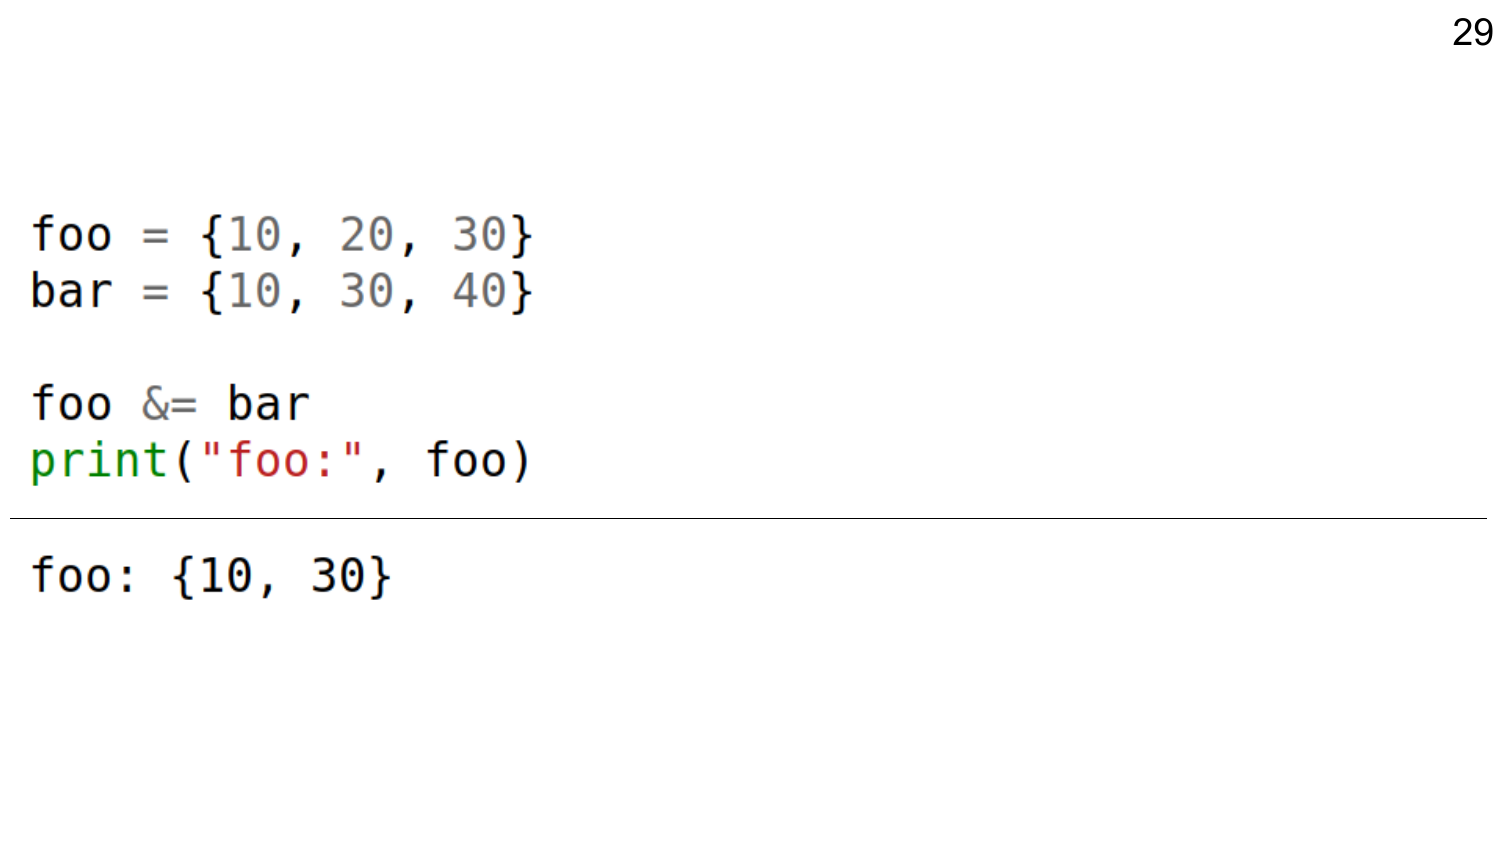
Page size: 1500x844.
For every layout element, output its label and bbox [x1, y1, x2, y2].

picture [19, 545, 401, 611]
picture [21, 196, 544, 497]
